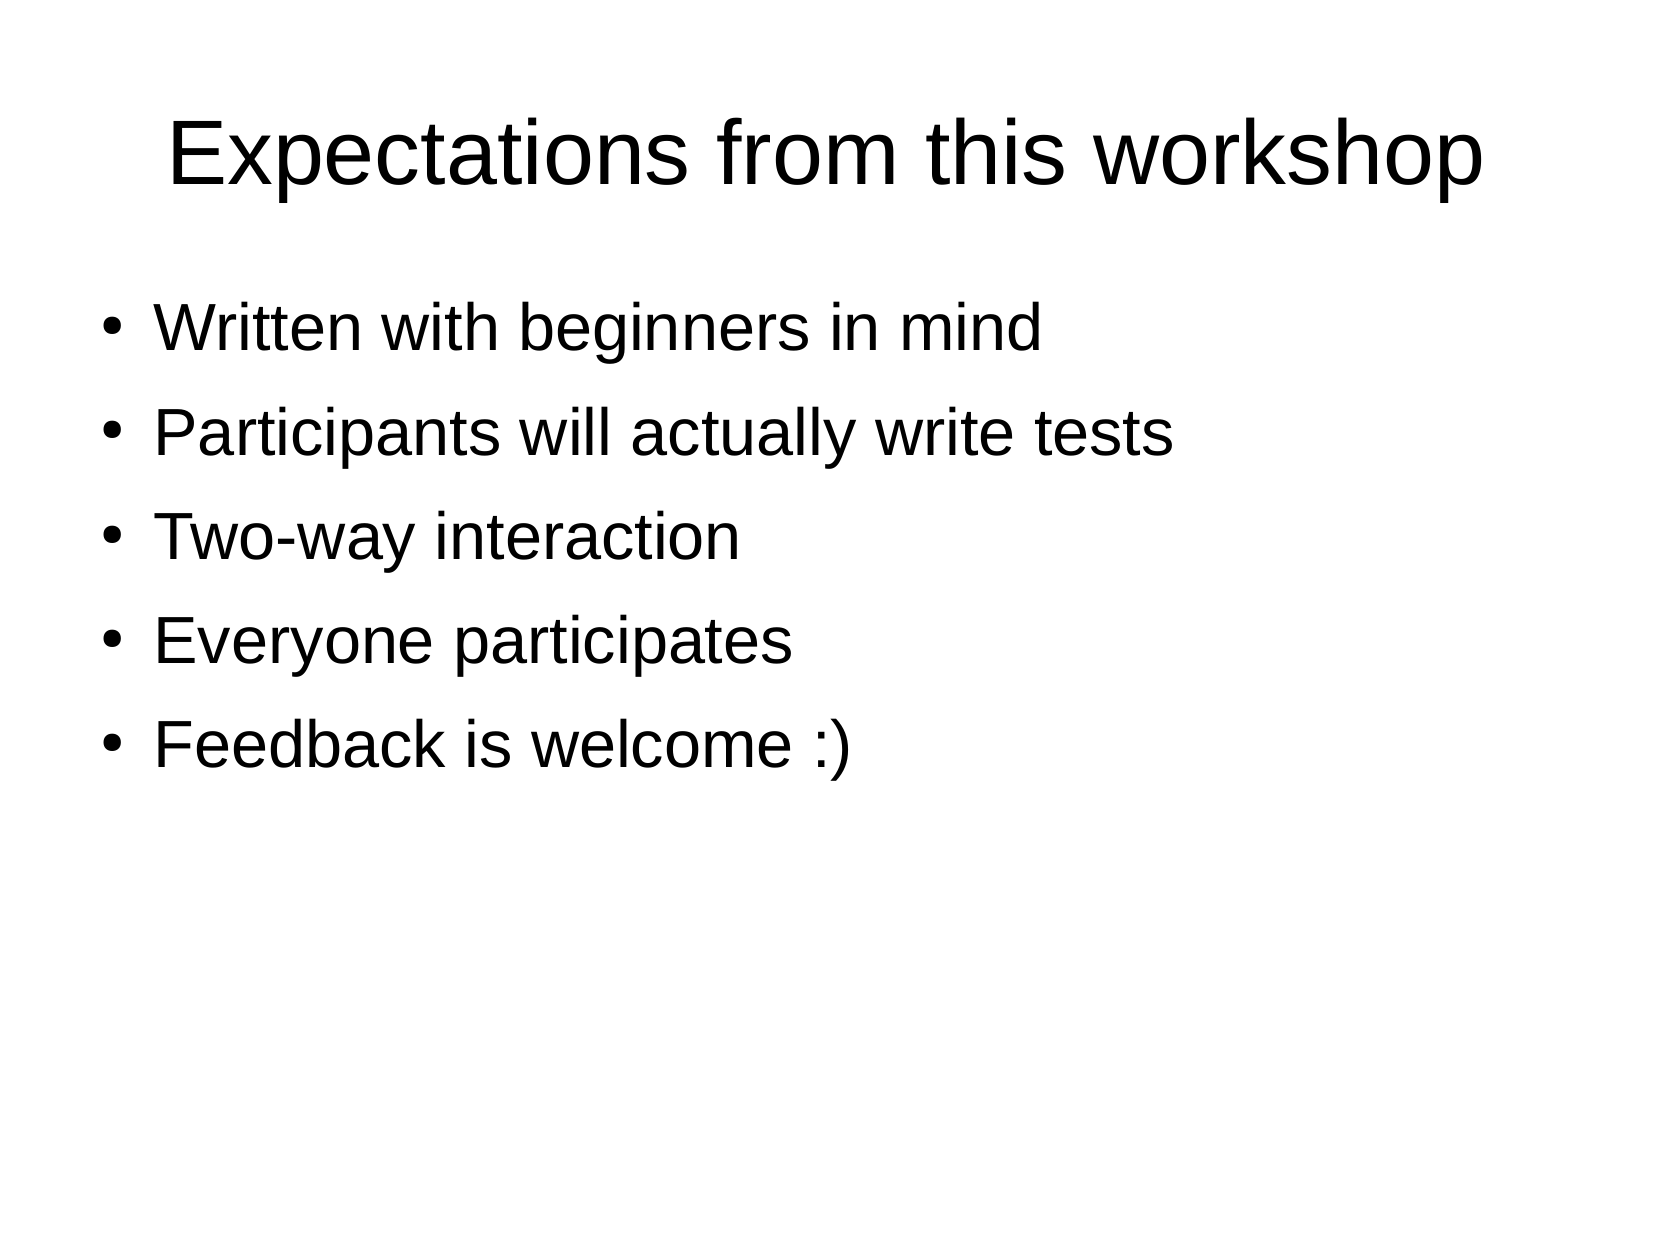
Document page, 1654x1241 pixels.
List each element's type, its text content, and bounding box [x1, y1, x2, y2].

title Expectations from this workshop [82, 49, 1571, 257]
list Written with beginners in mind Participants will actually write tests Two-way interaction Everyone participates Feedback is welcome :) [82, 290, 1571, 1010]
